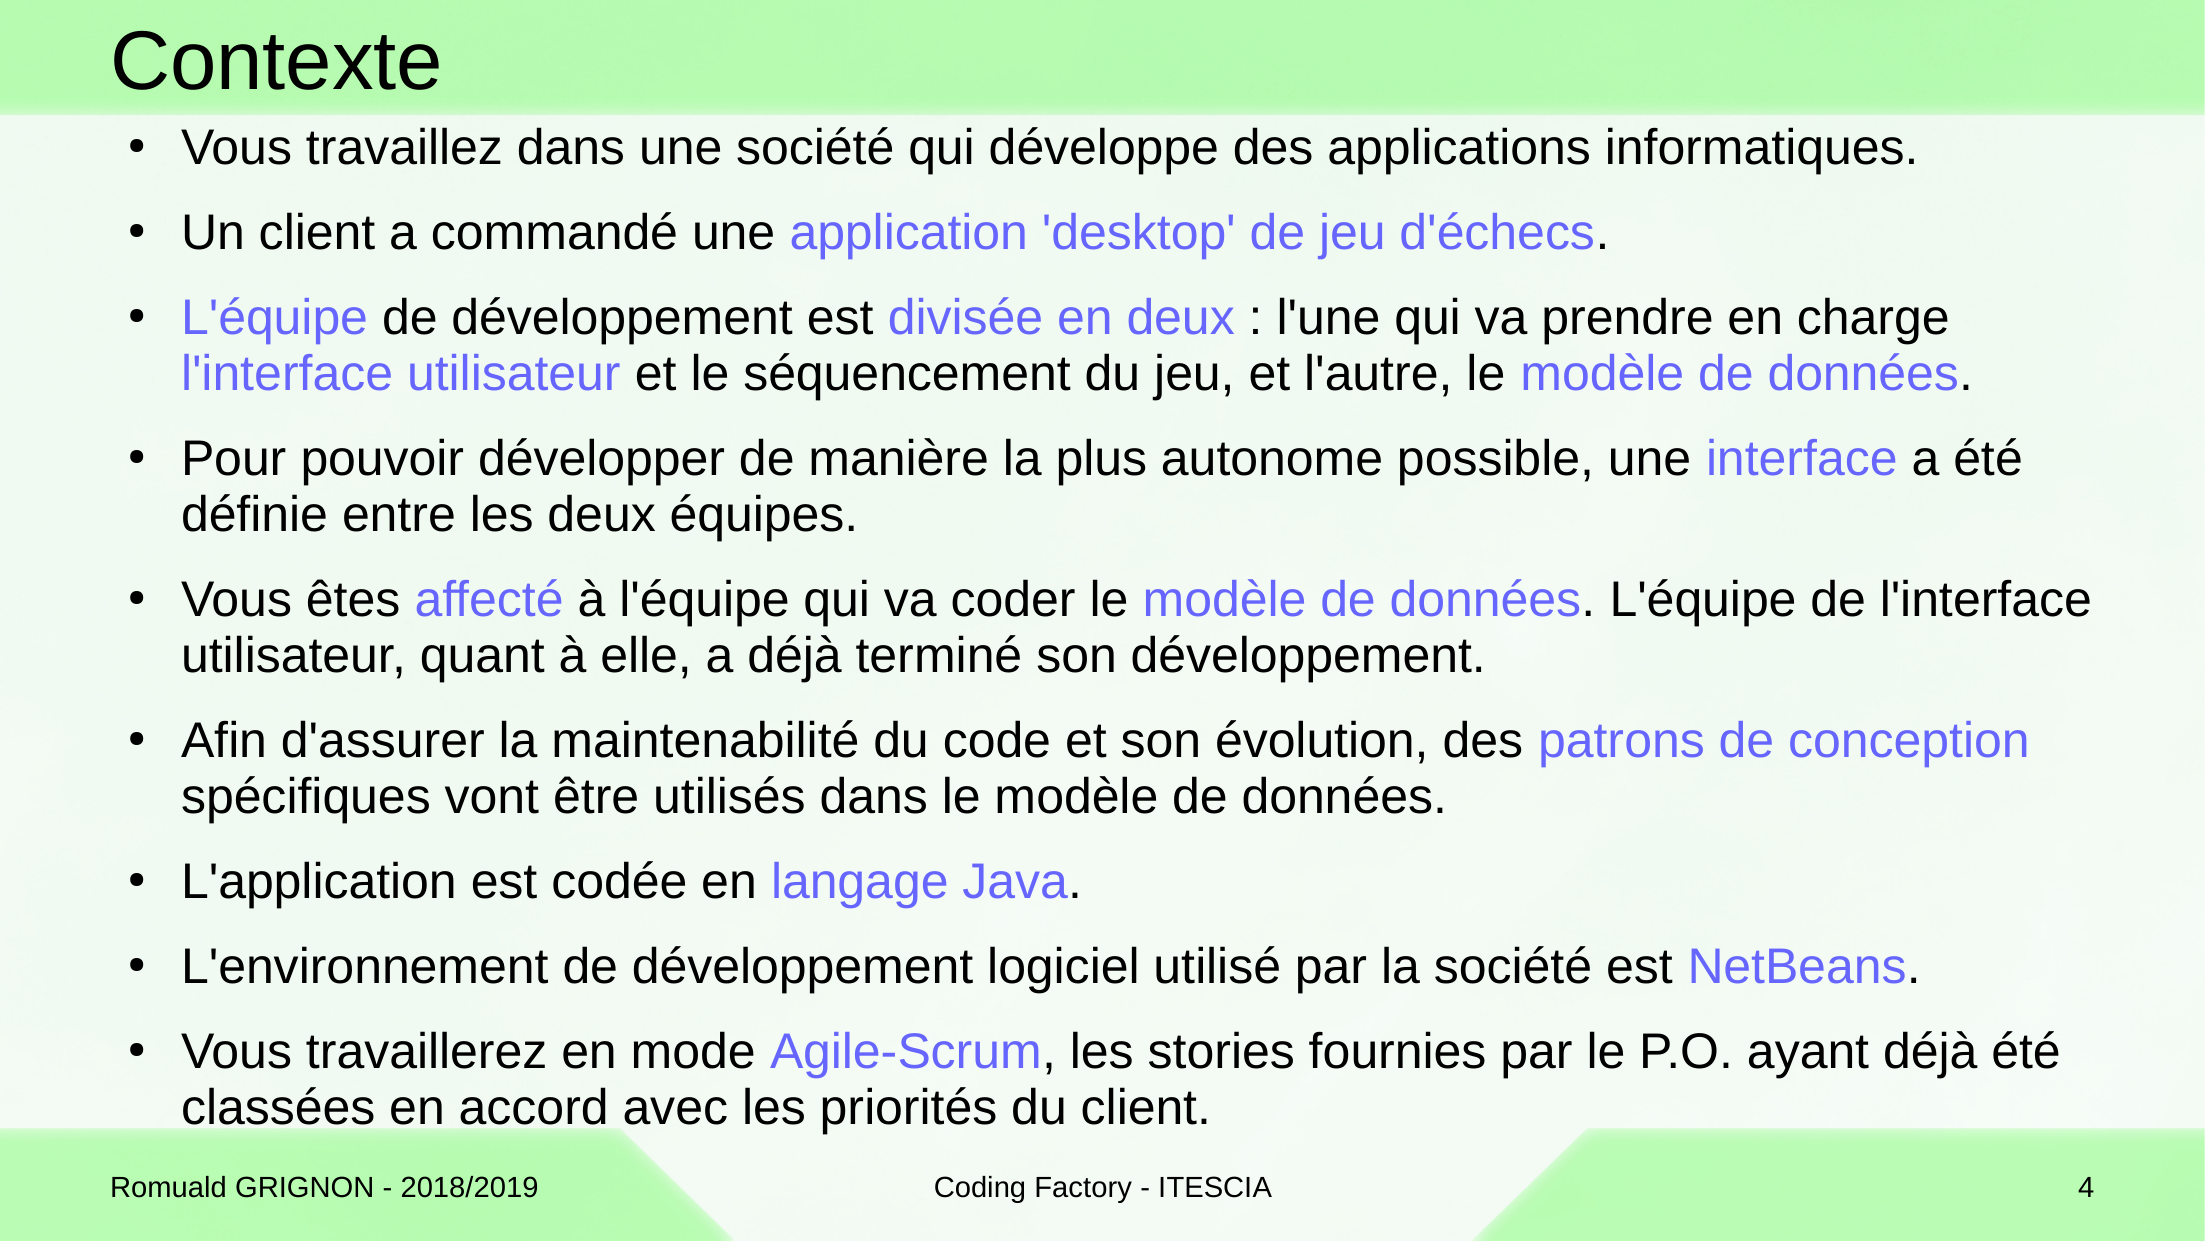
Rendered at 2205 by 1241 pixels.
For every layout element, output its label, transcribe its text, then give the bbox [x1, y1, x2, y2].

title Contexte [110, 49, 2095, 189]
picture [0, 0, 2205, 1241]
list Vous travaillez dans une société qui développe des applications informatiques. Un client a commandé une application 'desktop' de jeu d'échecs. L'équipe de développement est divisée en deux : l'une qui va prendre en charge l'interface utilisateur et le séquencement du jeu, et l'autre, le modèle de données. Pour pouvoir développer de manière la plus autonome possible, une interface a été définie entre les deux équipes. Vous êtes affecté à l'équipe qui va coder le modèle de données. L'équipe de l'interface utilisateur, quant à elle, a déjà terminé son développement. Afin d'assurer la maintenabilité du code et son évolution, des patrons de conception spécifiques vont être utilisés dans le modèle de données. L'application est codée en langage Java. L'environnement de développement logiciel utilisé par la société est NetBeans. Vous travaillerez en mode Agile-Scrum, les stories fournies par le P.O. ayant déjà été classées en accord avec les priorités du client. [110, 189, 2095, 1136]
